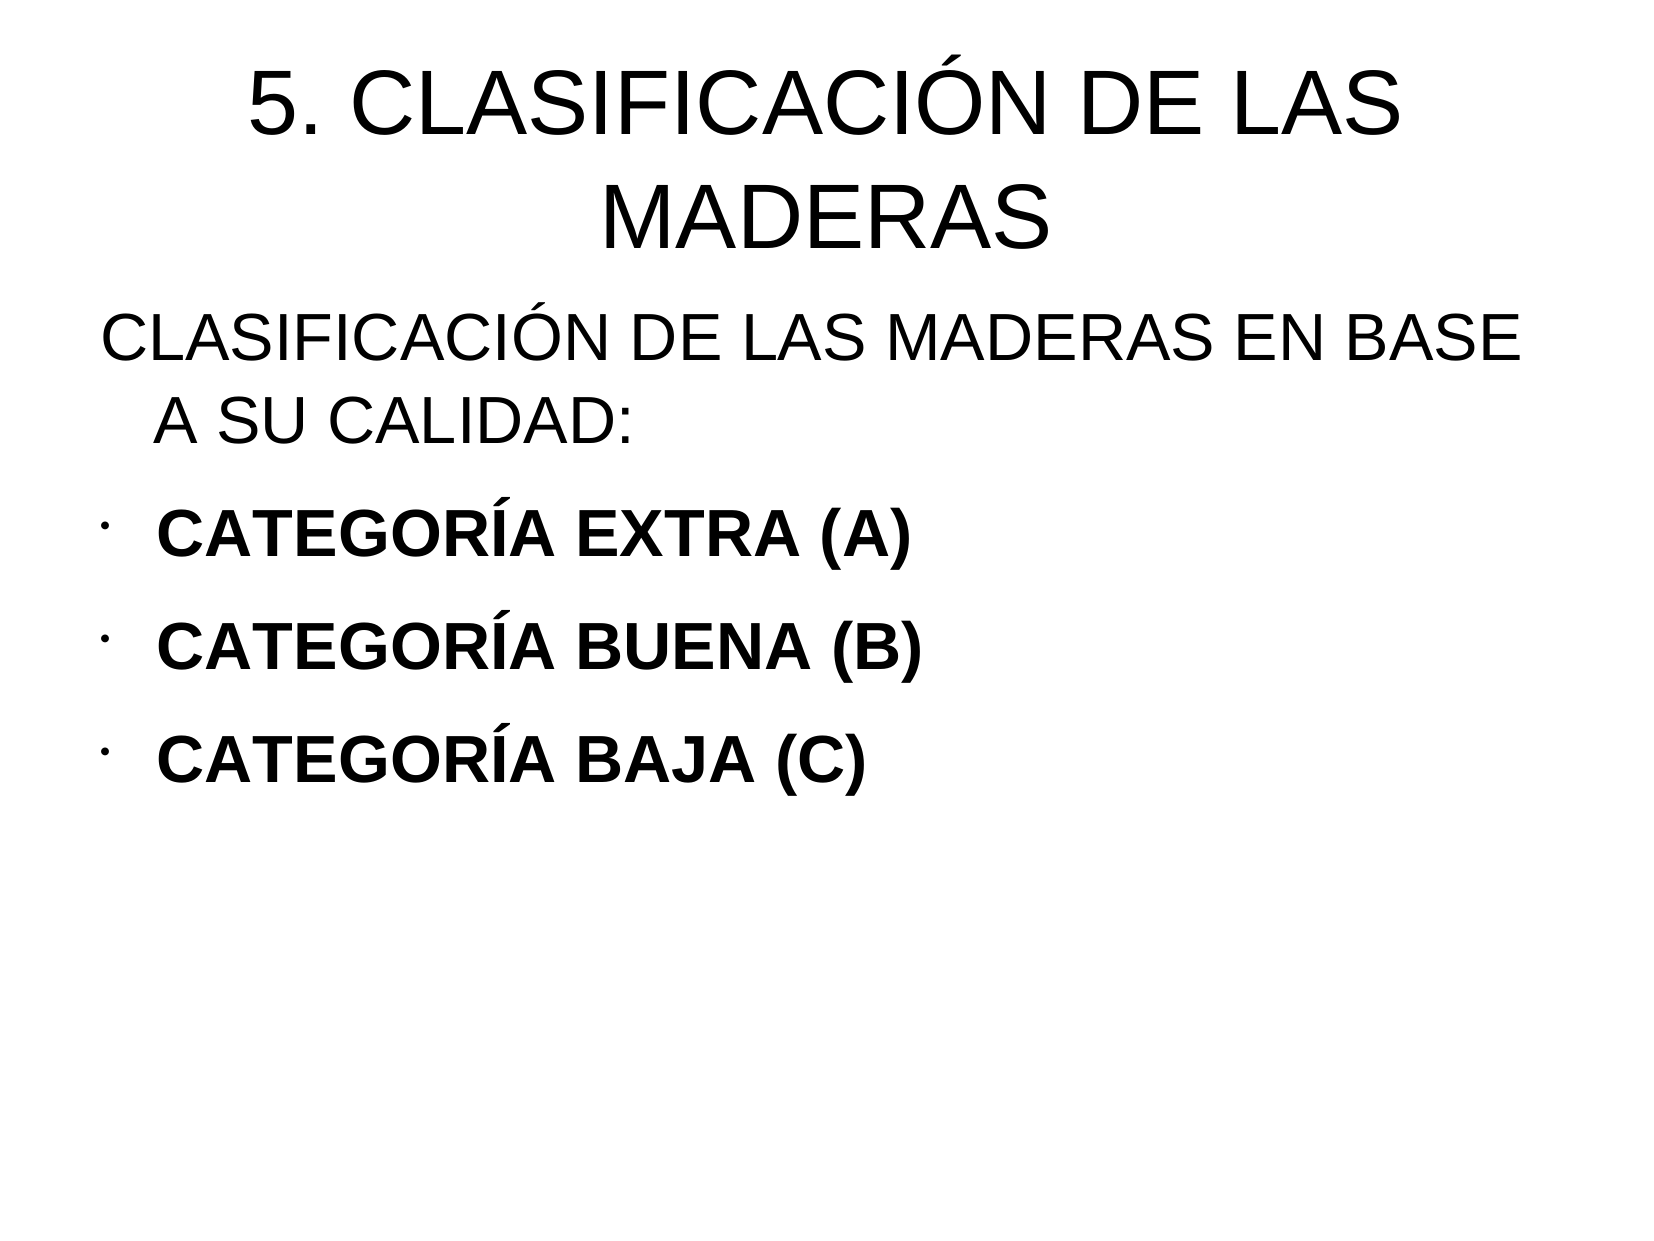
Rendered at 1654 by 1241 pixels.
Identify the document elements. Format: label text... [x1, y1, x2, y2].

title 5. CLASIFICACIÓN DE LAS MADERAS [82, 38, 1571, 268]
list CLASIFICACIÓN DE LAS MADERAS EN BASE A SU CALIDAD: CATEGORÍA EXTRA (A) CATEGORÍA BUENA (B) CATEGORÍA BAJA (C) [82, 290, 1571, 1109]
